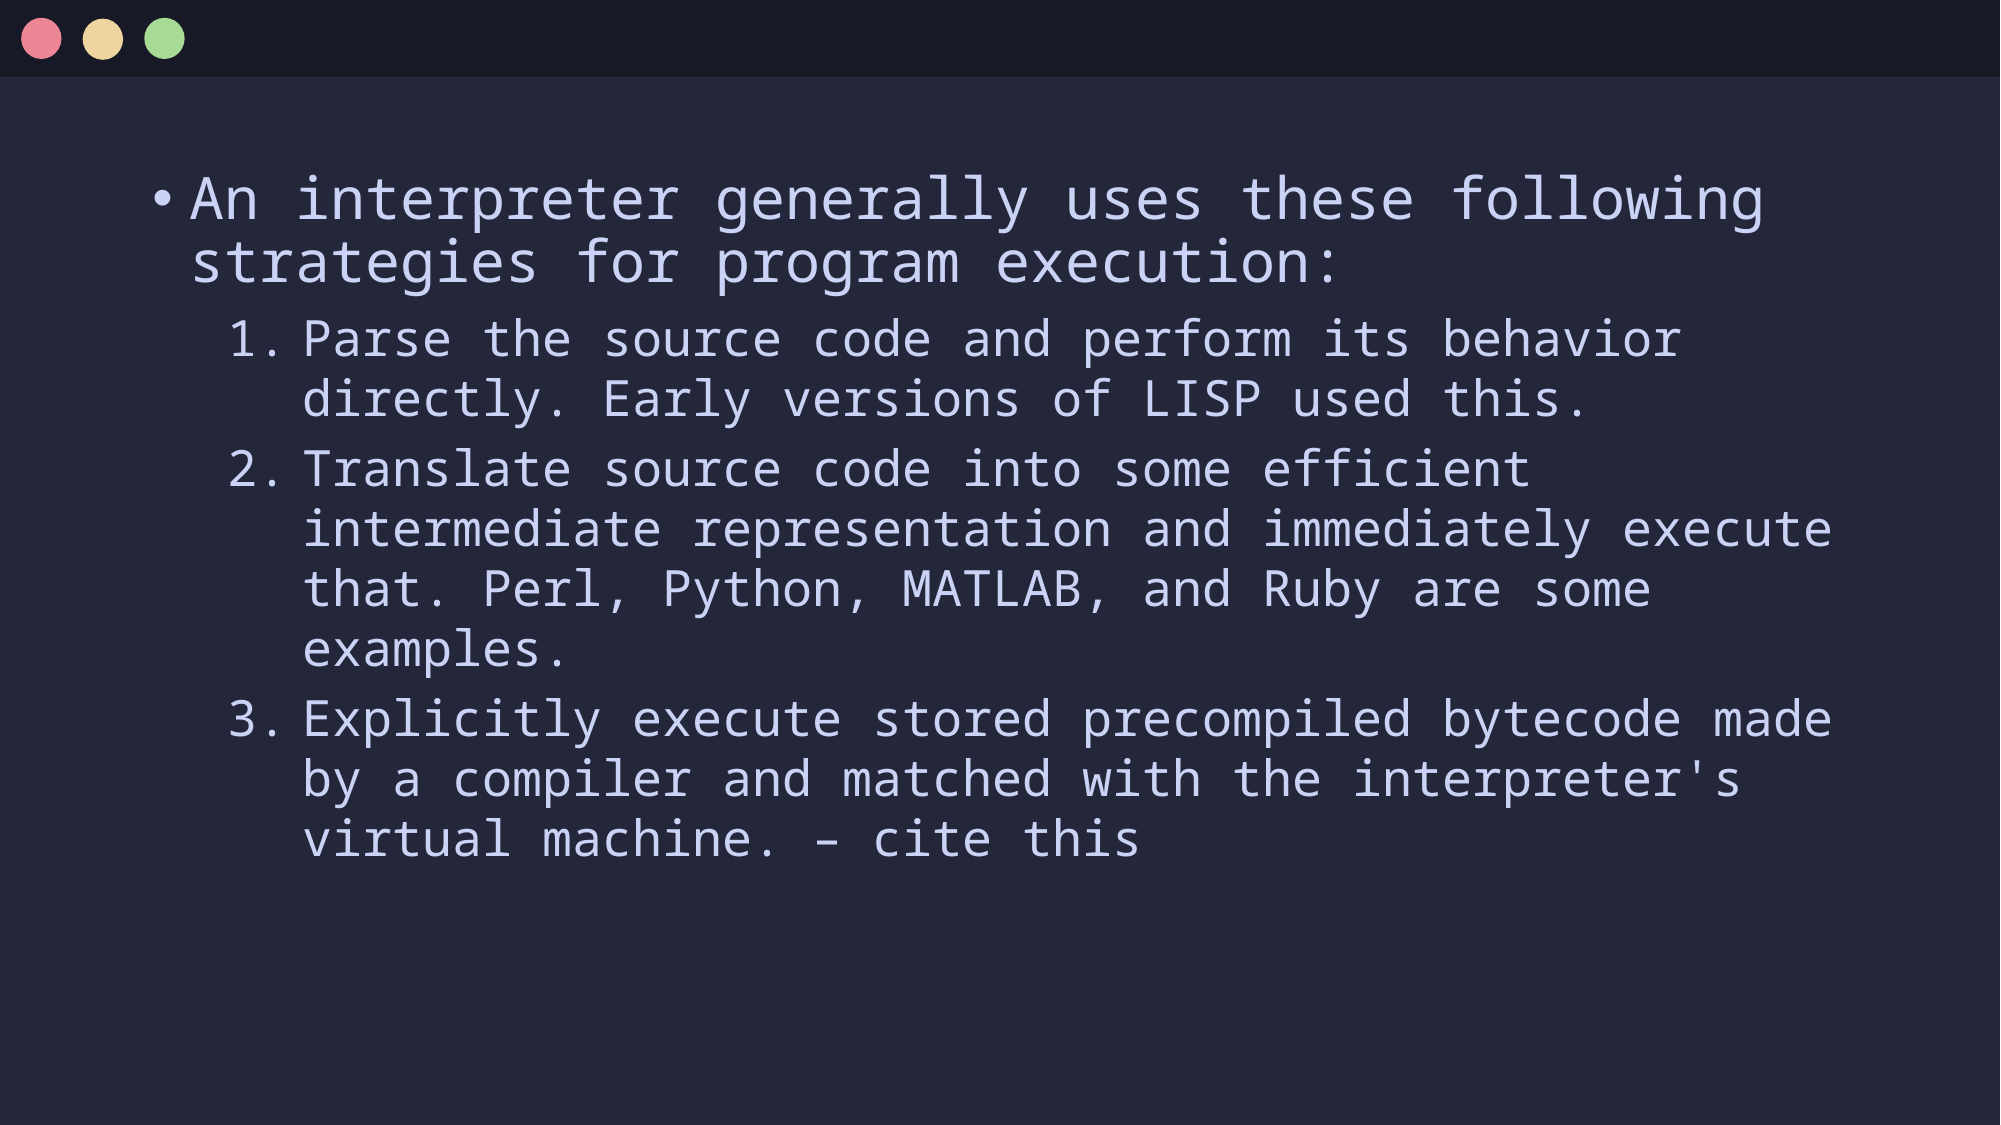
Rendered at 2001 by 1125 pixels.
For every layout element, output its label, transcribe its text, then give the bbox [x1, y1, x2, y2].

text_box [0, 0, 2000, 77]
list An interpreter generally uses these following strategies for program execution: Parse the source code and perform its behavior directly. Early versions of LISP used this. Translate source code into some efficient intermediate representation and immediately execute that. Perl, Python, MATLAB, and Ruby are some examples. Explicitly execute stored precompiled bytecode made by a compiler and matched with the interpreter's virtual machine. – cite this [137, 162, 1863, 1014]
